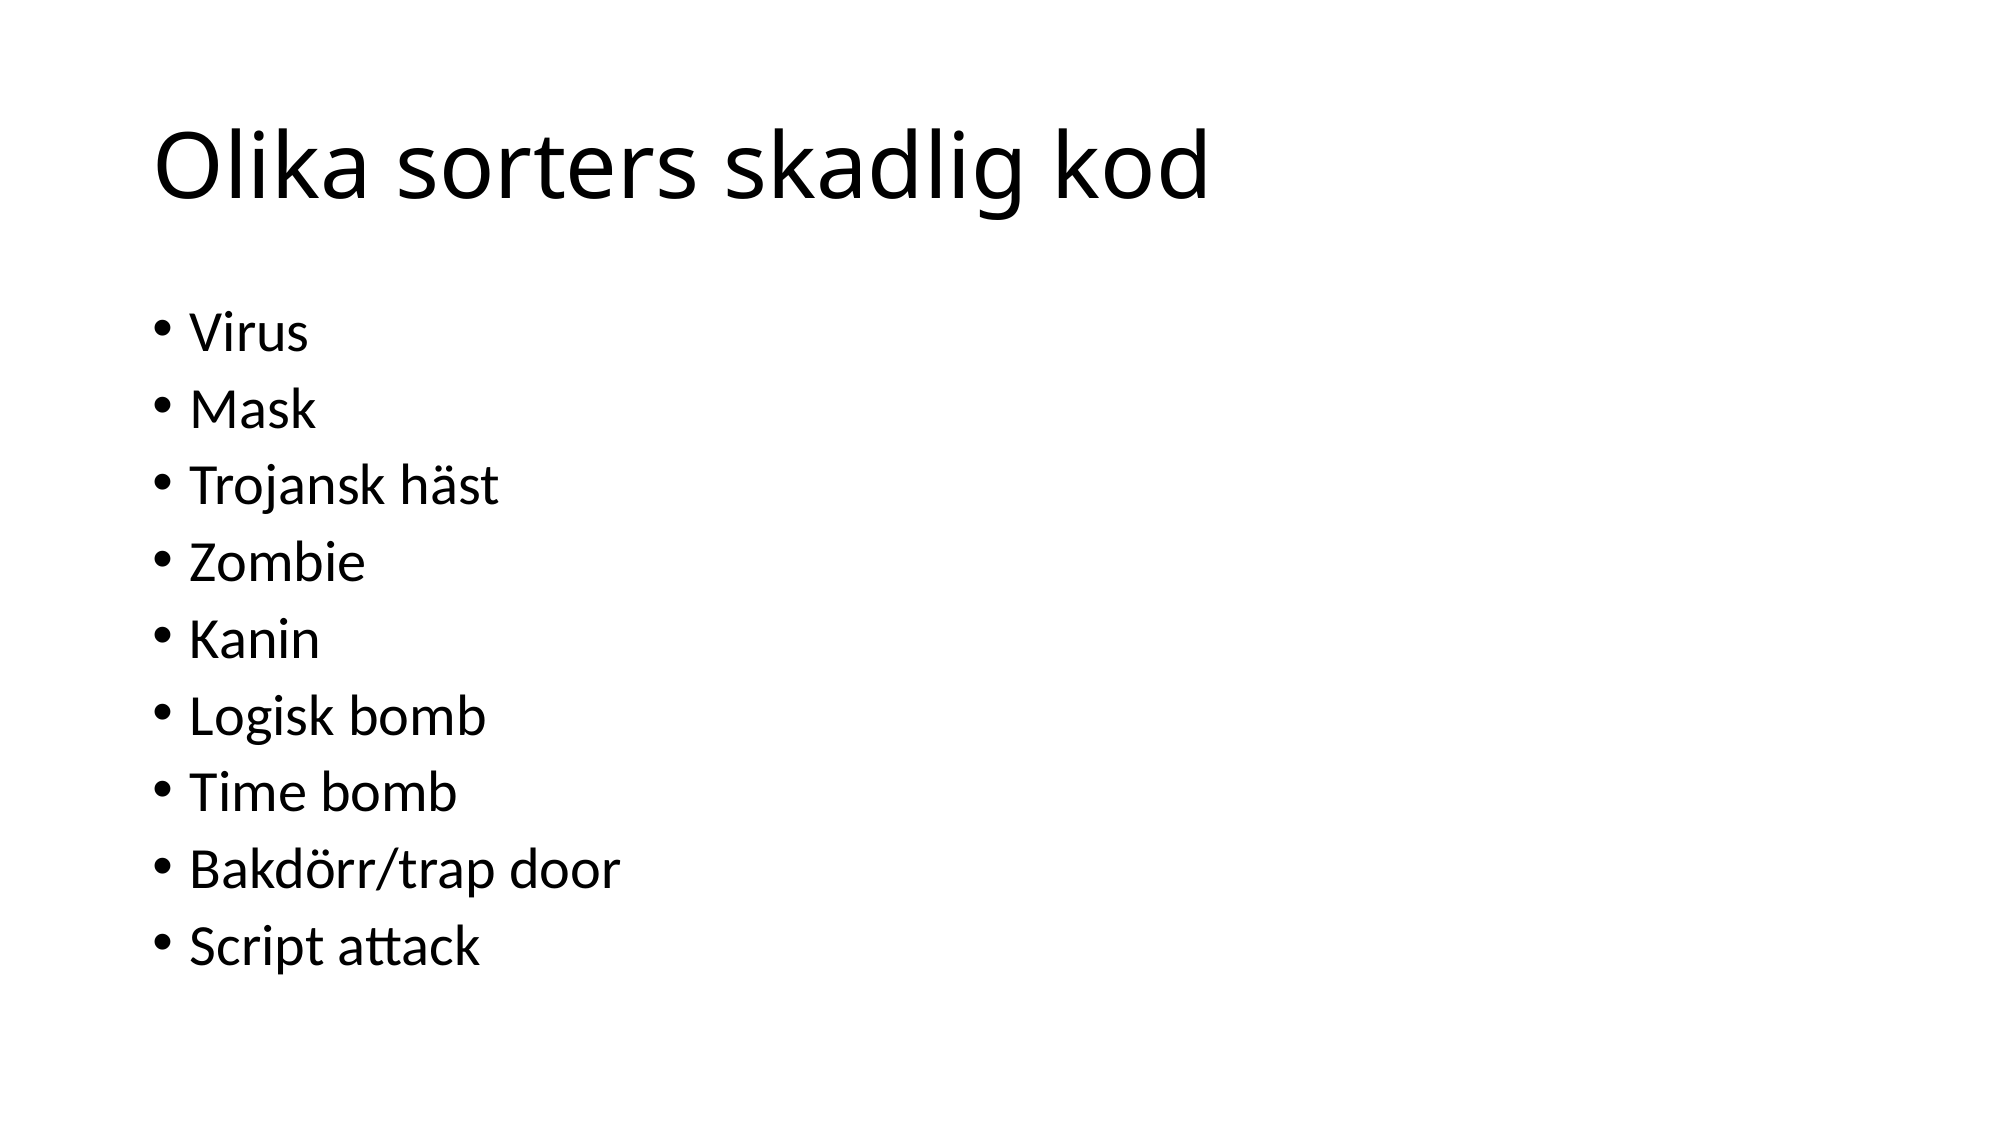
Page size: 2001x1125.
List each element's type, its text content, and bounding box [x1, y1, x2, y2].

title Olika sorters skadlig kod [137, 59, 1863, 278]
list Virus Mask Trojansk häst Zombie Kanin Logisk bomb Time bomb Bakdörr/trap door Script attack [137, 299, 1863, 1014]
